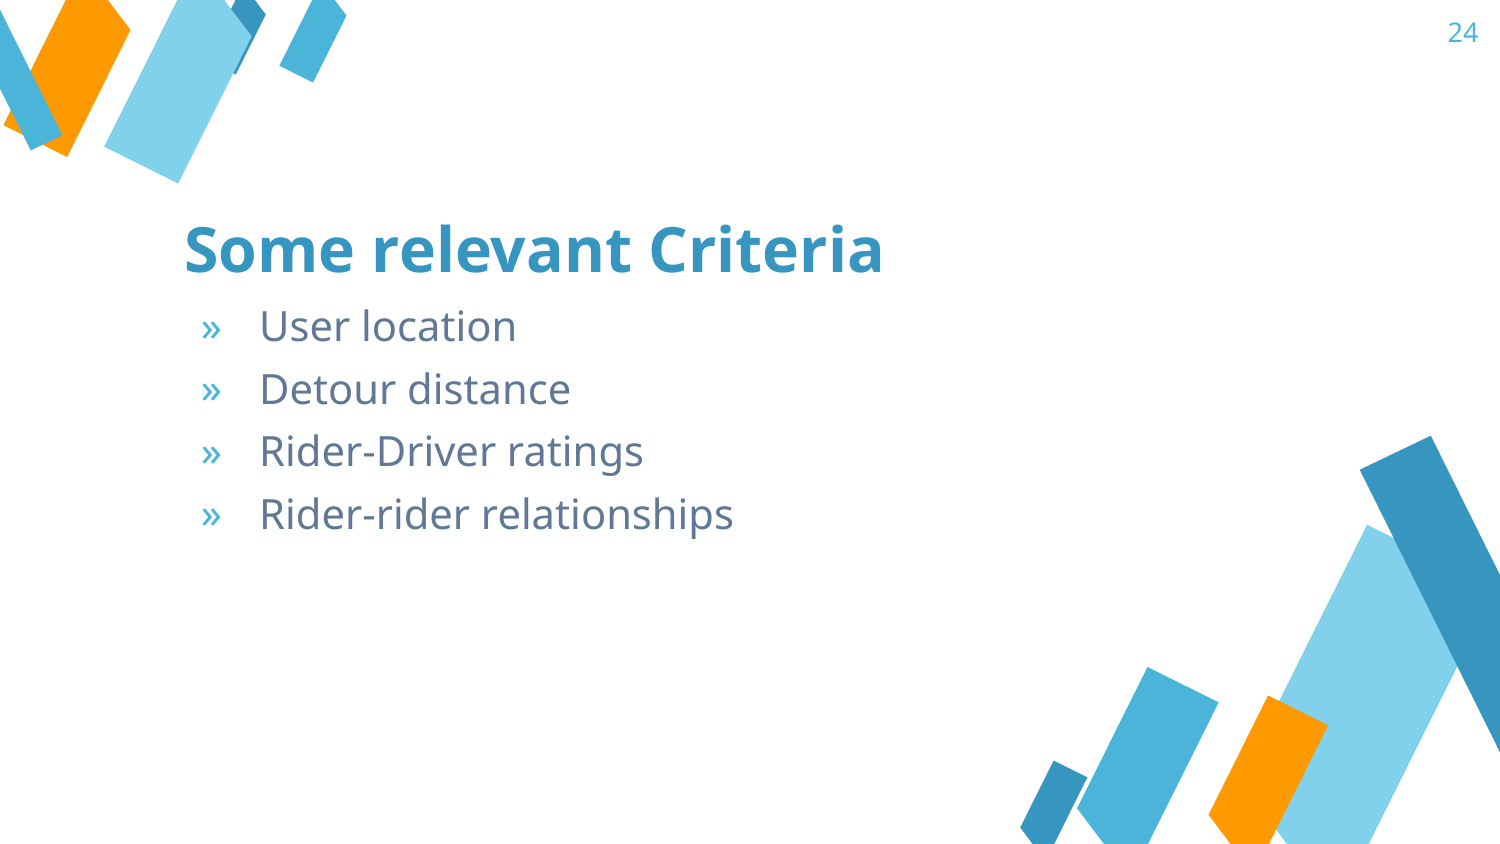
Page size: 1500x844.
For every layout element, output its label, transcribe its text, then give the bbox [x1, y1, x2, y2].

title Some relevant Criteria [169, 188, 1115, 285]
slide_number <number> [1403, 0, 1494, 65]
list User location Detour distance Rider-Driver ratings Rider-rider relationships [169, 285, 1115, 699]
